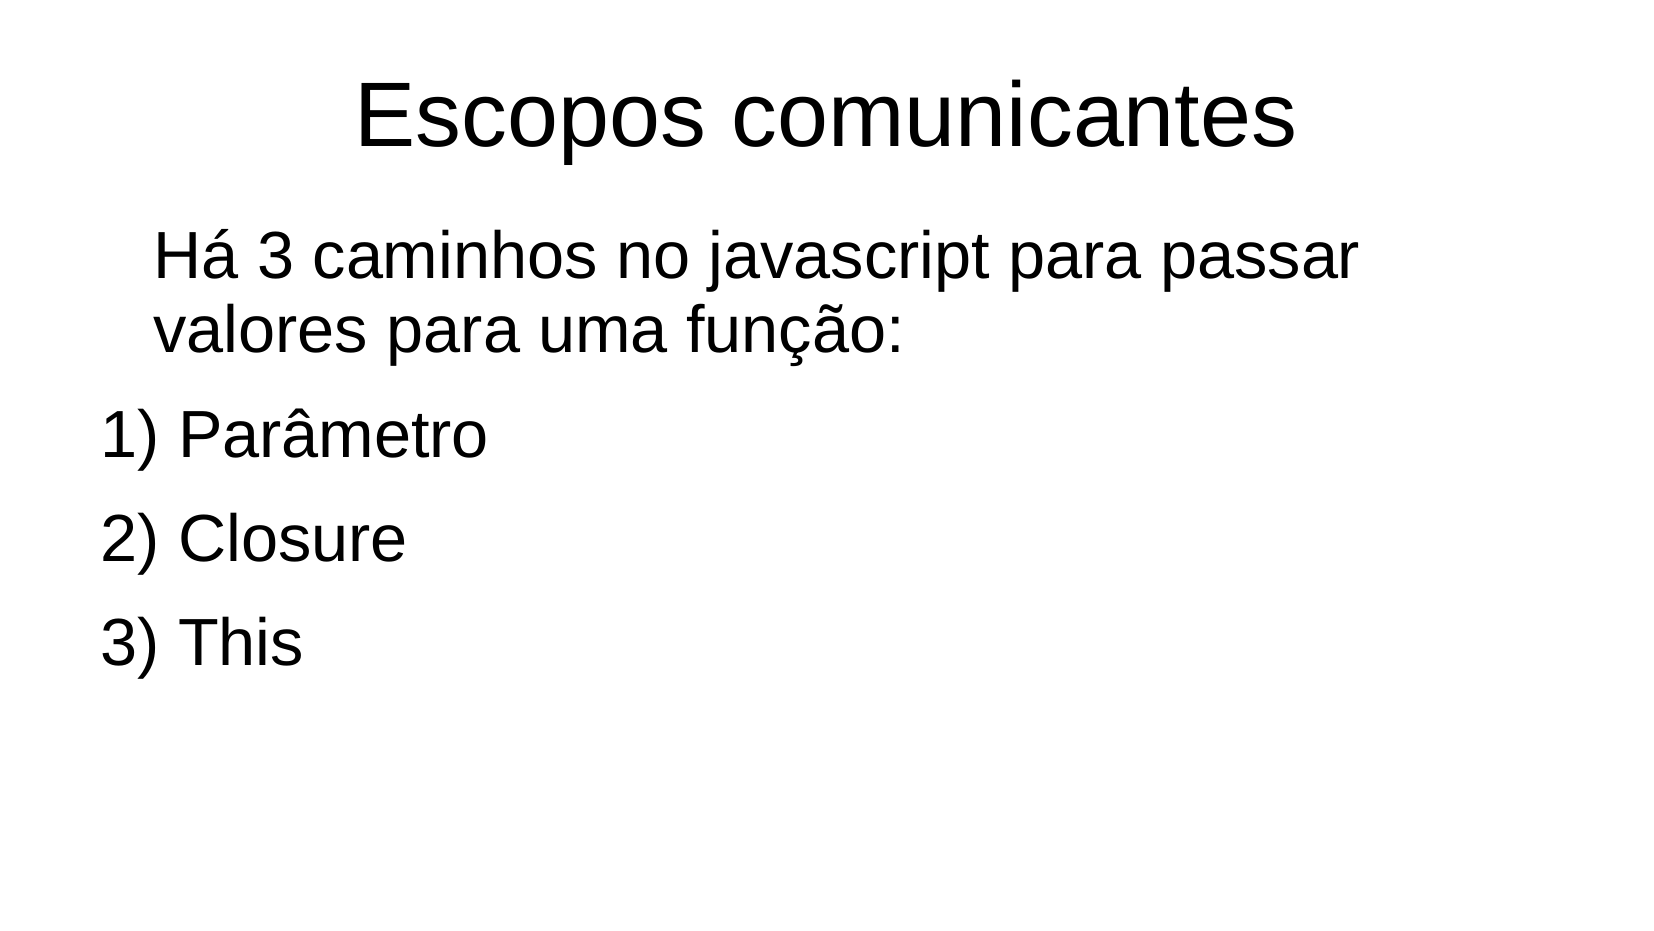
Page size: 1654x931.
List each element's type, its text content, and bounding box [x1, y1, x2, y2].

list Há 3 caminhos no javascript para passar valores para uma função: Parâmetro Closure This [82, 217, 1571, 758]
title Escopos comunicantes [82, 37, 1571, 193]
